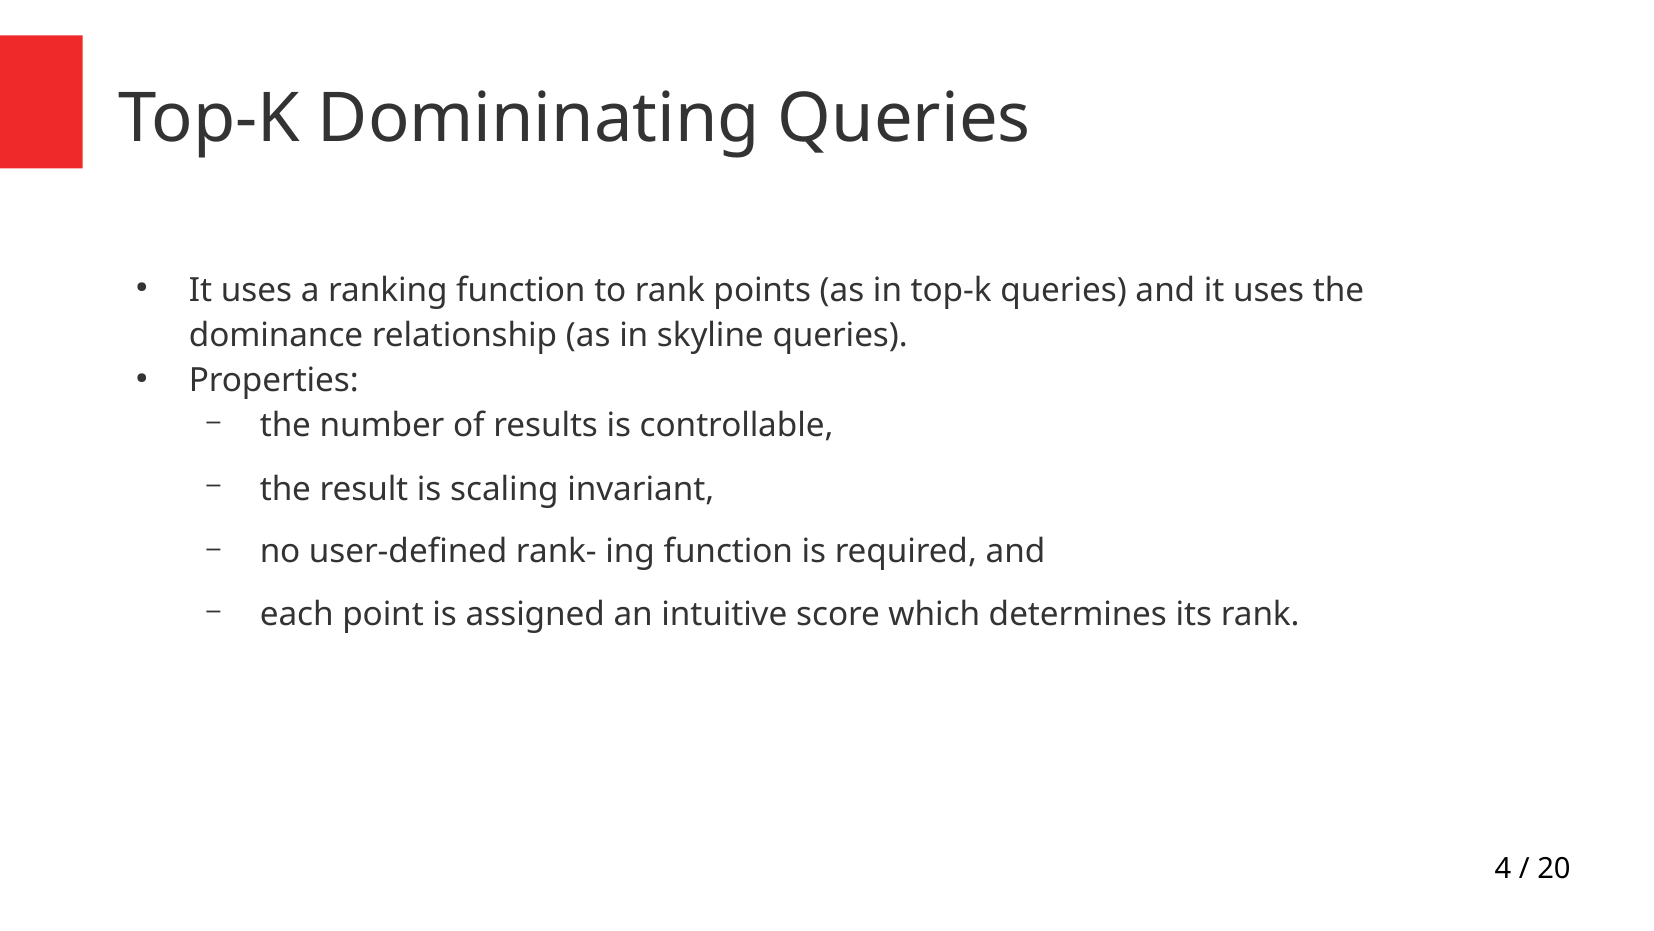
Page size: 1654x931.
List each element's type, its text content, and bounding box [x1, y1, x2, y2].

title Top-K Domininating Queries [118, 37, 1571, 193]
list It uses a ranking function to rank points (as in top-k queries) and it uses the dominance relationship (as in skyline queries). Properties: the number of results is controllable, the result is scaling invariant, no user-defined rank- ing function is required, and each point is assigned an intuitive score which determines its rank. [118, 265, 1536, 806]
